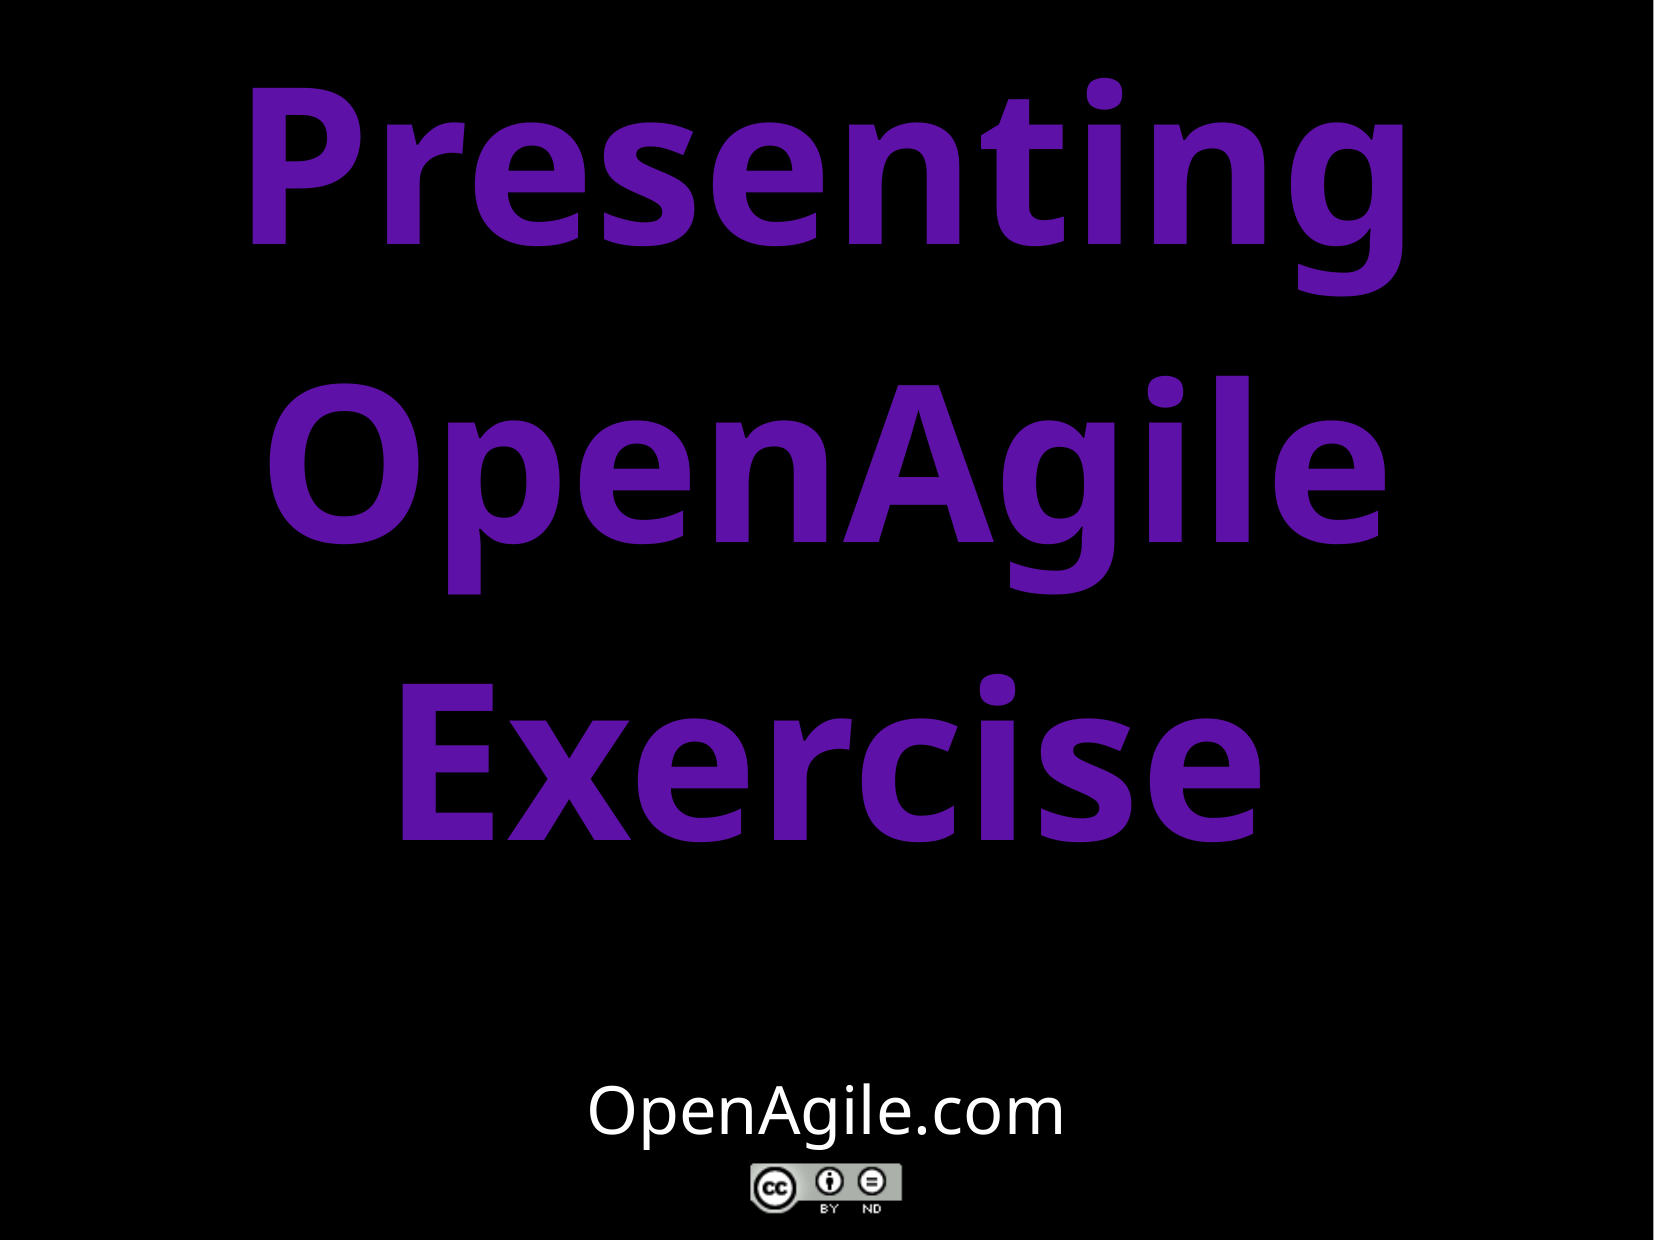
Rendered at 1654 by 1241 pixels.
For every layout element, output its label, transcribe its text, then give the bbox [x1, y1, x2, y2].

title Presenting OpenAgile Exercise [59, 36, 1595, 879]
picture [749, 1162, 904, 1217]
